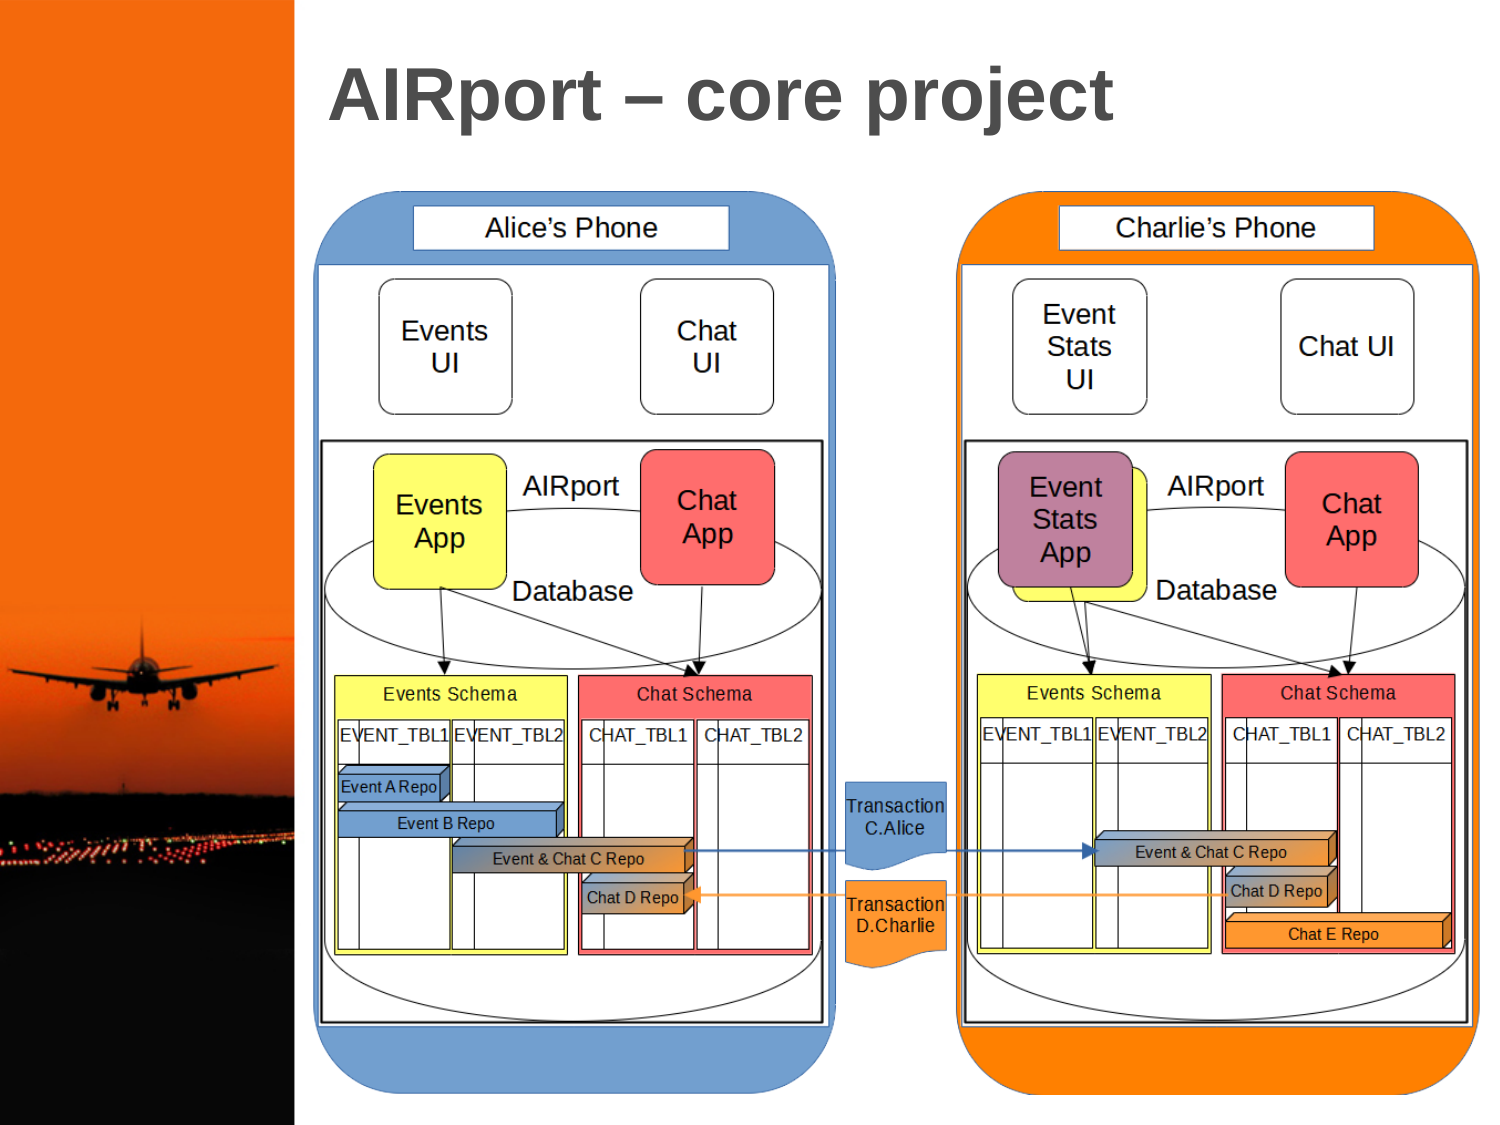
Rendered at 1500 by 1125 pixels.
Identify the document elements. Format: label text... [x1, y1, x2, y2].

picture [0, 0, 1500, 1125]
list [300, 172, 1468, 1094]
title AIRport – core project [312, 30, 1483, 150]
